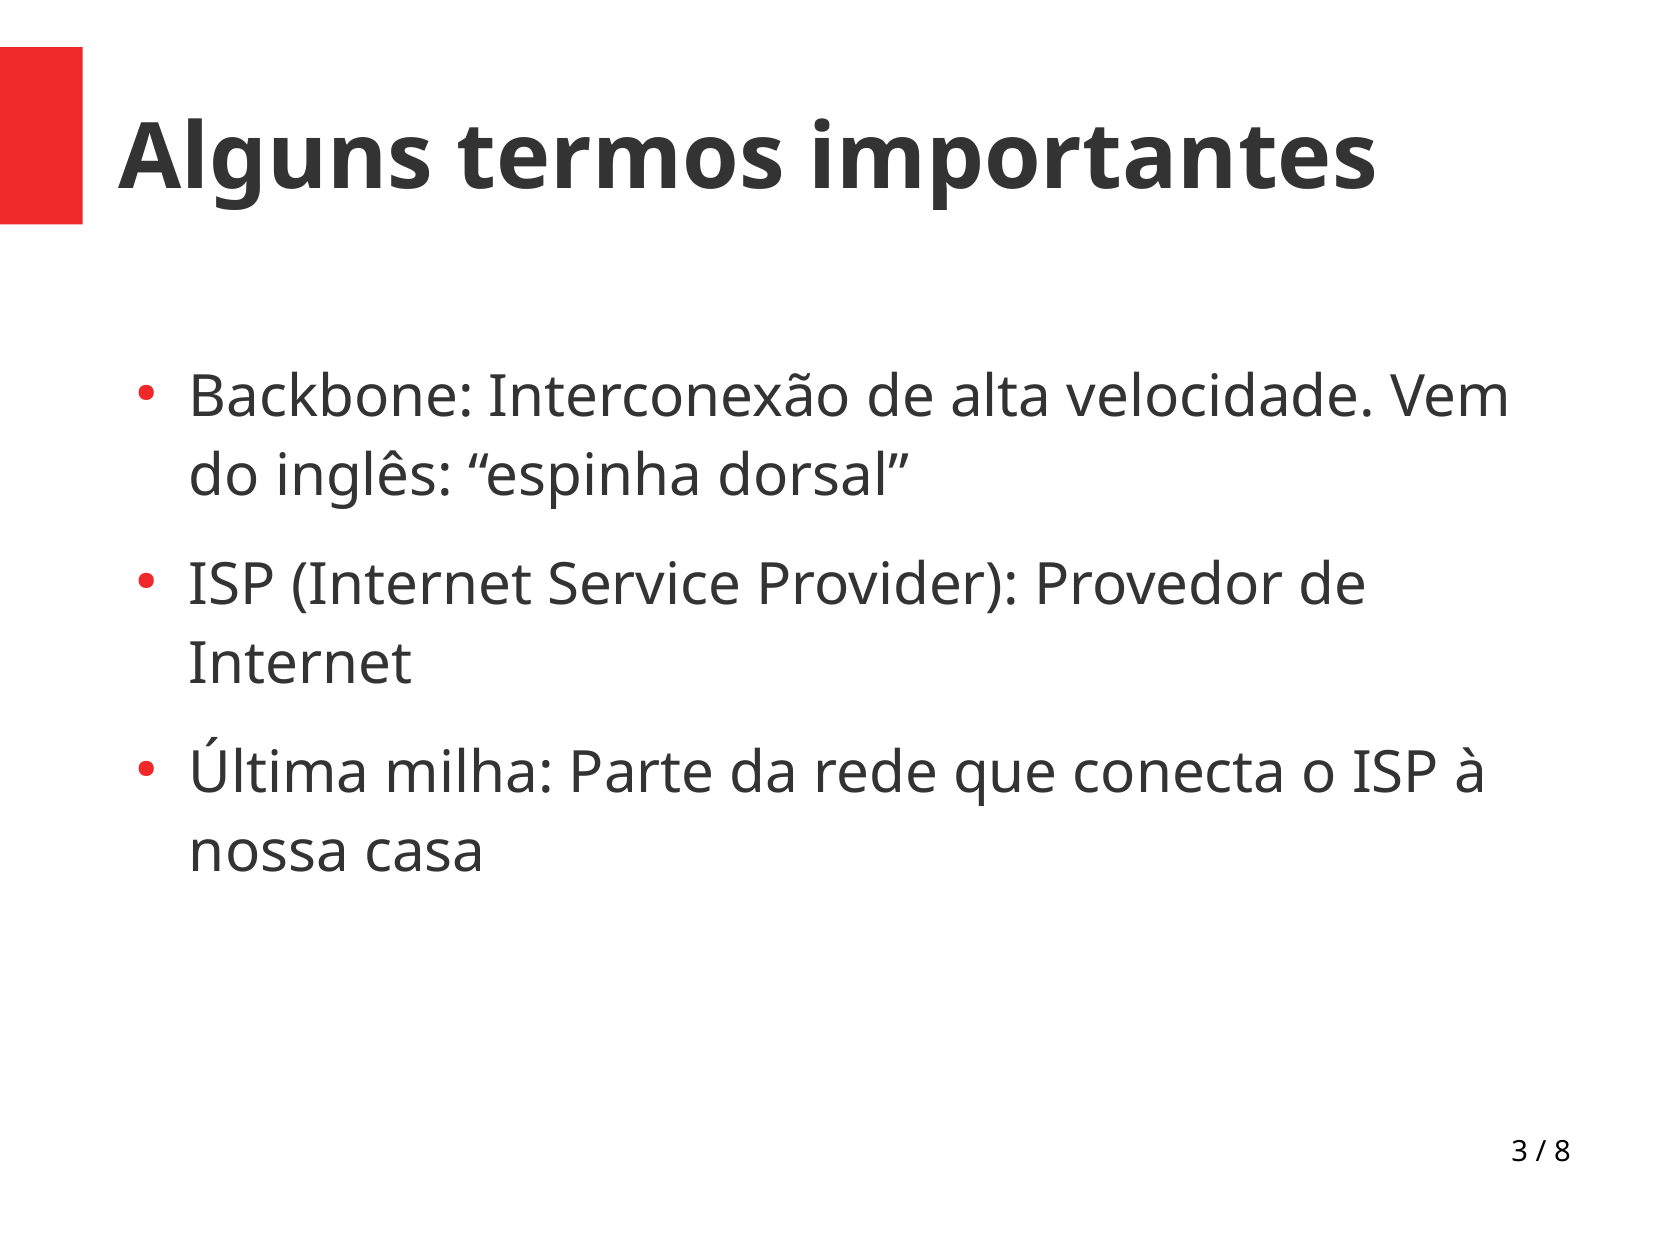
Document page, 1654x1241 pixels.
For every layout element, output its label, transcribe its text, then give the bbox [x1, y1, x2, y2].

list Backbone: Interconexão de alta velocidade. Vem do inglês: “espinha dorsal” ISP (Internet Service Provider): Provedor de Internet Última milha: Parte da rede que conecta o ISP à nossa casa [118, 354, 1536, 1074]
title Alguns termos importantes [118, 49, 1571, 257]
